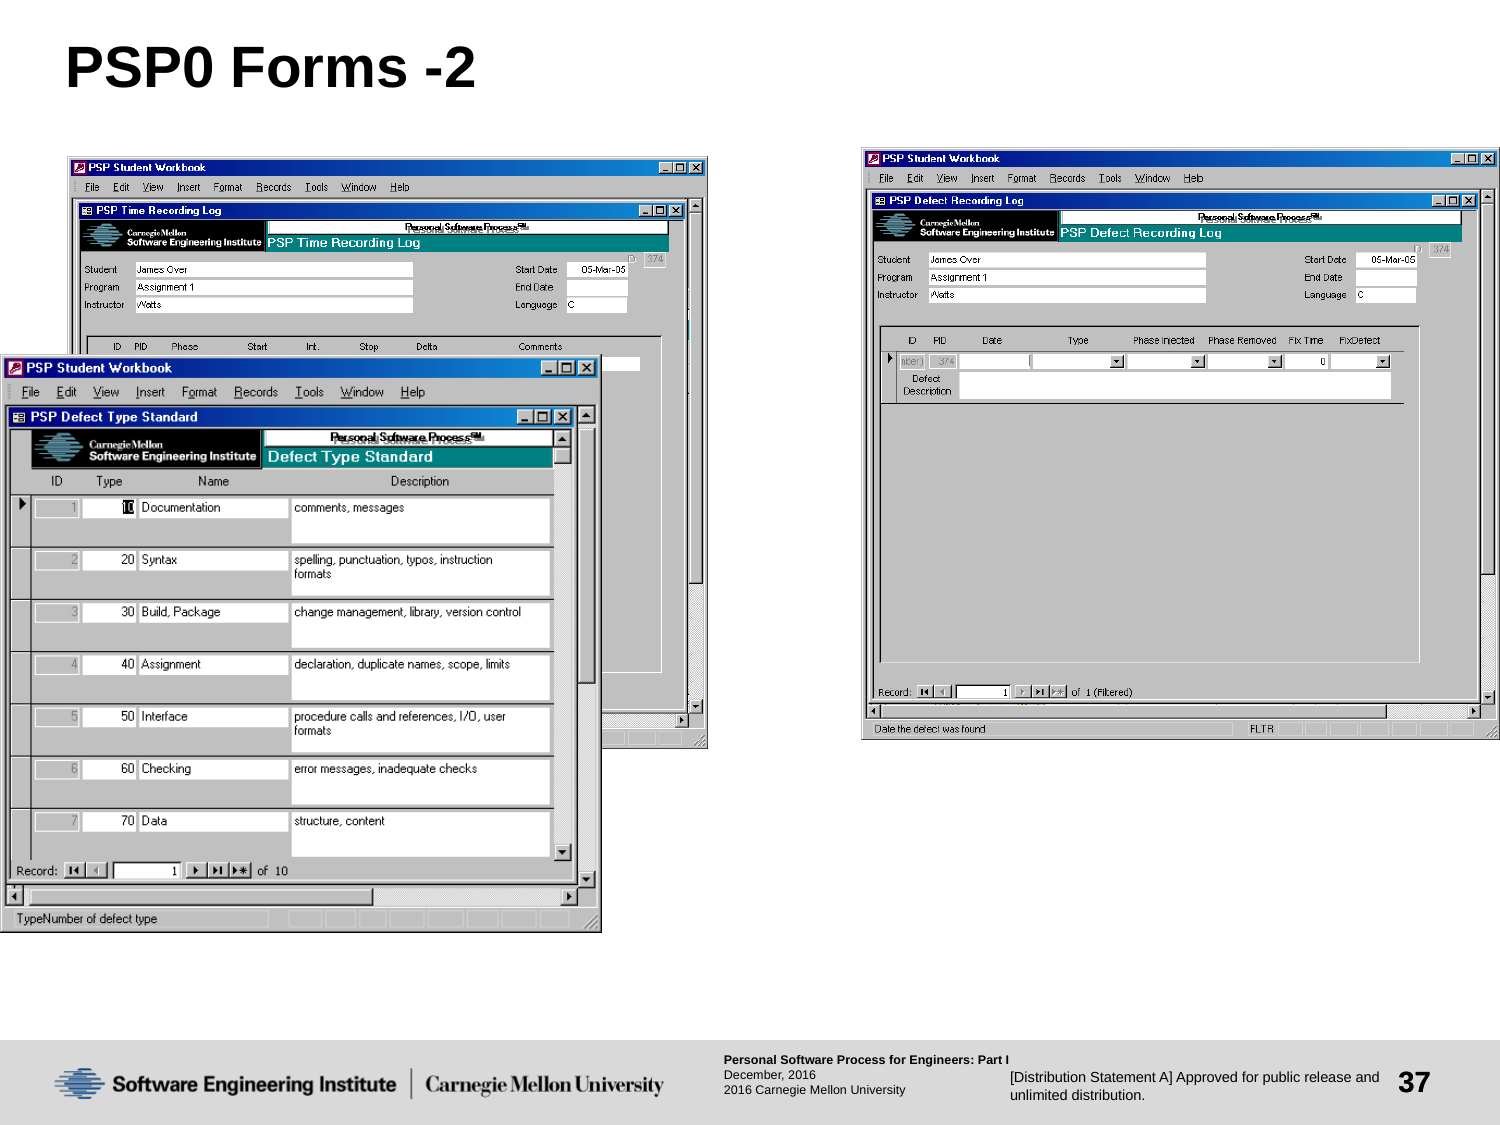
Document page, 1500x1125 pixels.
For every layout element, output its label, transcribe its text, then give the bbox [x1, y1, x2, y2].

picture [46, 1061, 673, 1104]
title PSP0 Forms -2 [65, 37, 1313, 148]
picture [861, 147, 1500, 740]
picture [0, 156, 708, 933]
